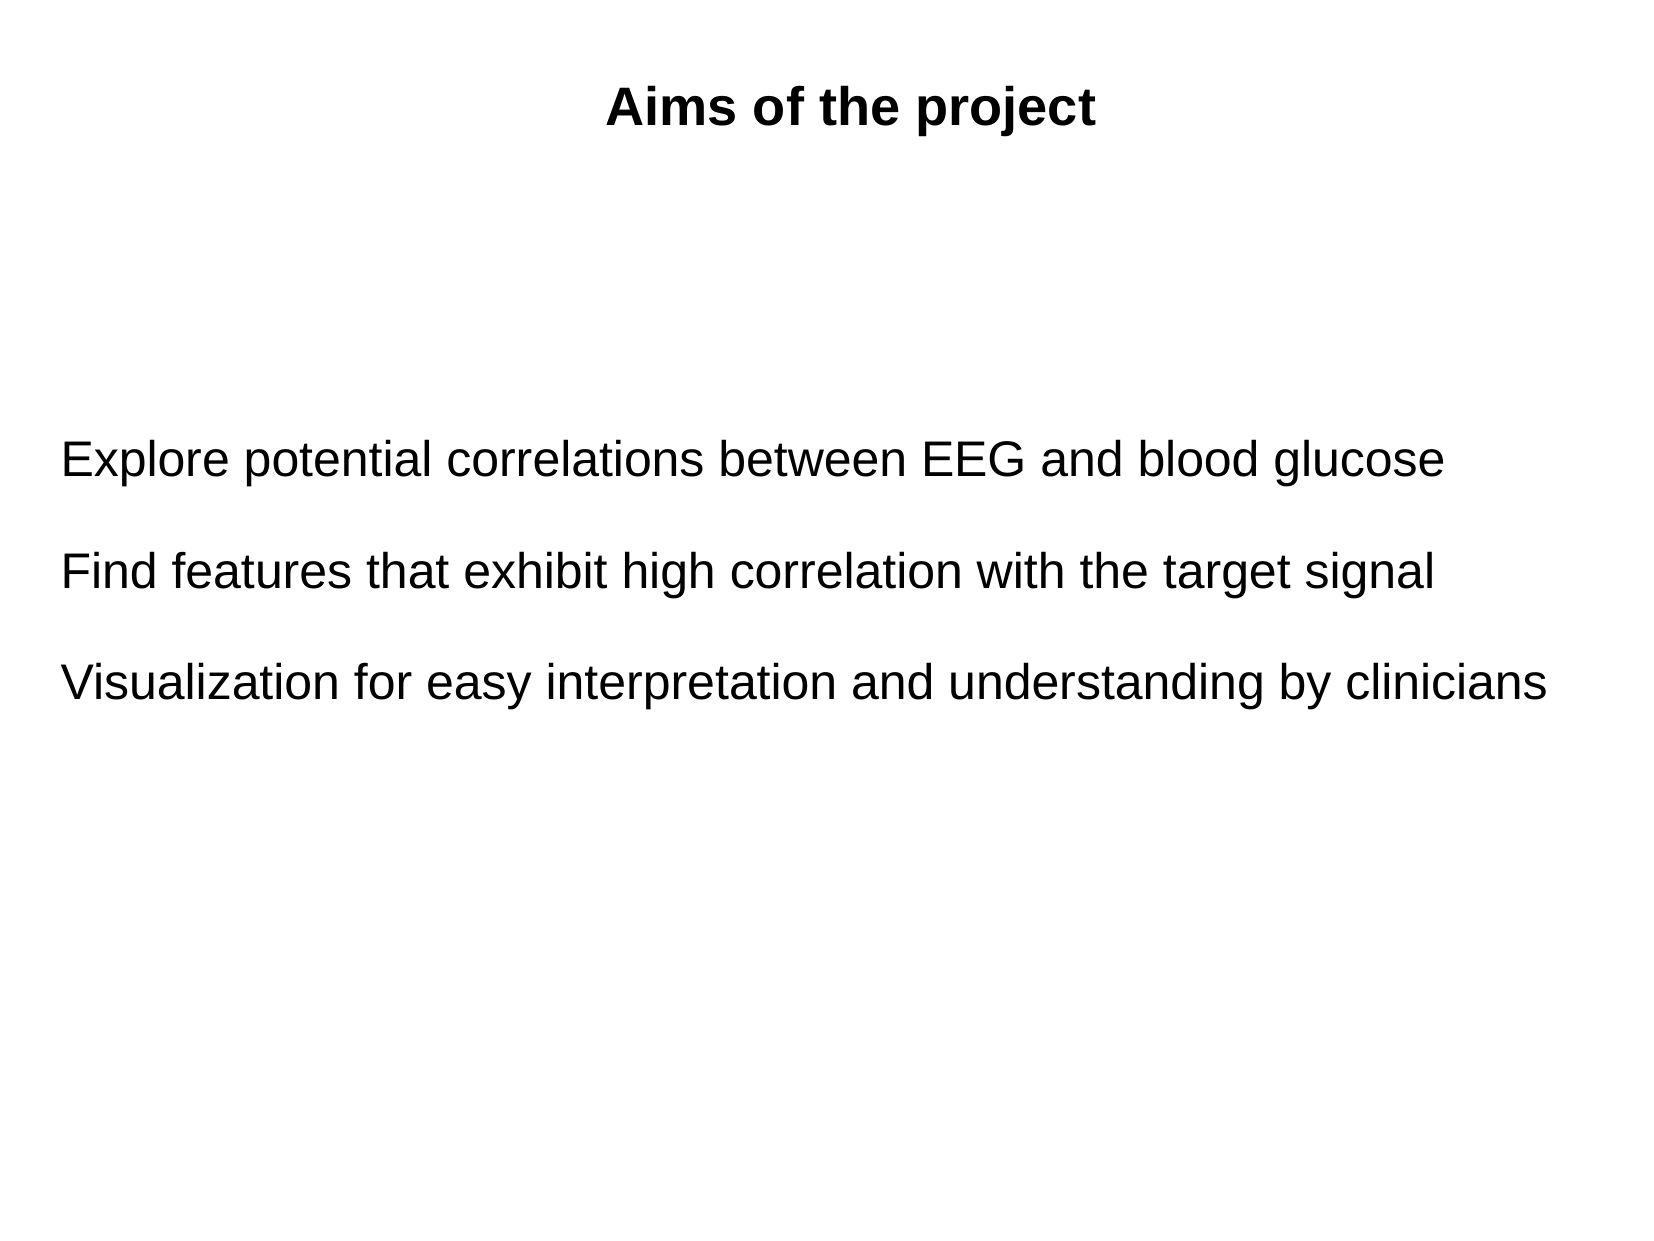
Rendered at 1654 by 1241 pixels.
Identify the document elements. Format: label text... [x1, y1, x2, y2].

text_box Explore potential correlations between EEG and blood glucose Find features that exhibit high correlation with the target signal Visualization for easy interpretation and understanding by clinicians [45, 424, 1564, 718]
text_box Aims of the project [590, 69, 1112, 145]
